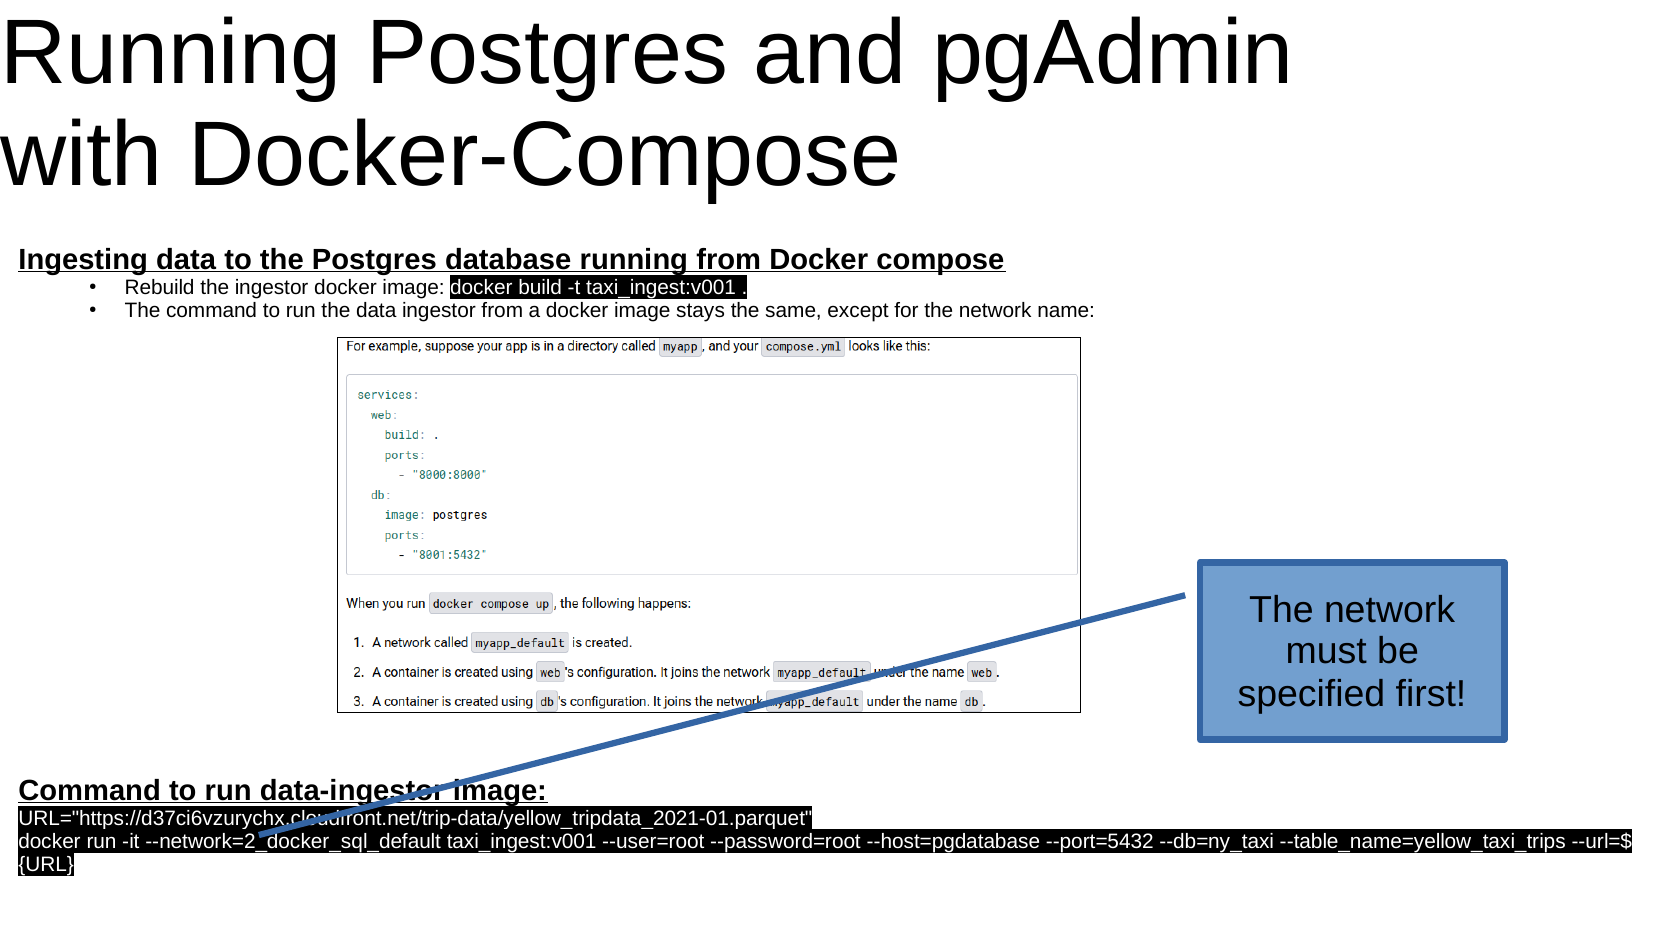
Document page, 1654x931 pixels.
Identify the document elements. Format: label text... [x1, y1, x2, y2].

title Running Postgres and pgAdmin with Docker-Compose [0, 0, 1463, 206]
text_box Ingesting data to the Postgres database running from Docker compose Rebuild the ingestor docker image: docker build -t taxi_ingest:v001 . The command to run the data ingestor from a docker image stays the same, except for the network name: Command to run data-ingestor image: URL="https://d37ci6vzurychx.cloudfront.net/trip-data/yellow_tripdata_2021-01.parquet" docker run -it --network=2_docker_sql_default taxi_ingest:v001 --user=root --password=root --host=pgdatabase --port=5432 --db=ny_taxi --table_name=yellow_taxi_trips --url=${URL} [3, 235, 1654, 884]
picture [735, 623, 1081, 713]
picture [337, 337, 1081, 713]
text_box The network must be specified first! [1200, 562, 1504, 740]
